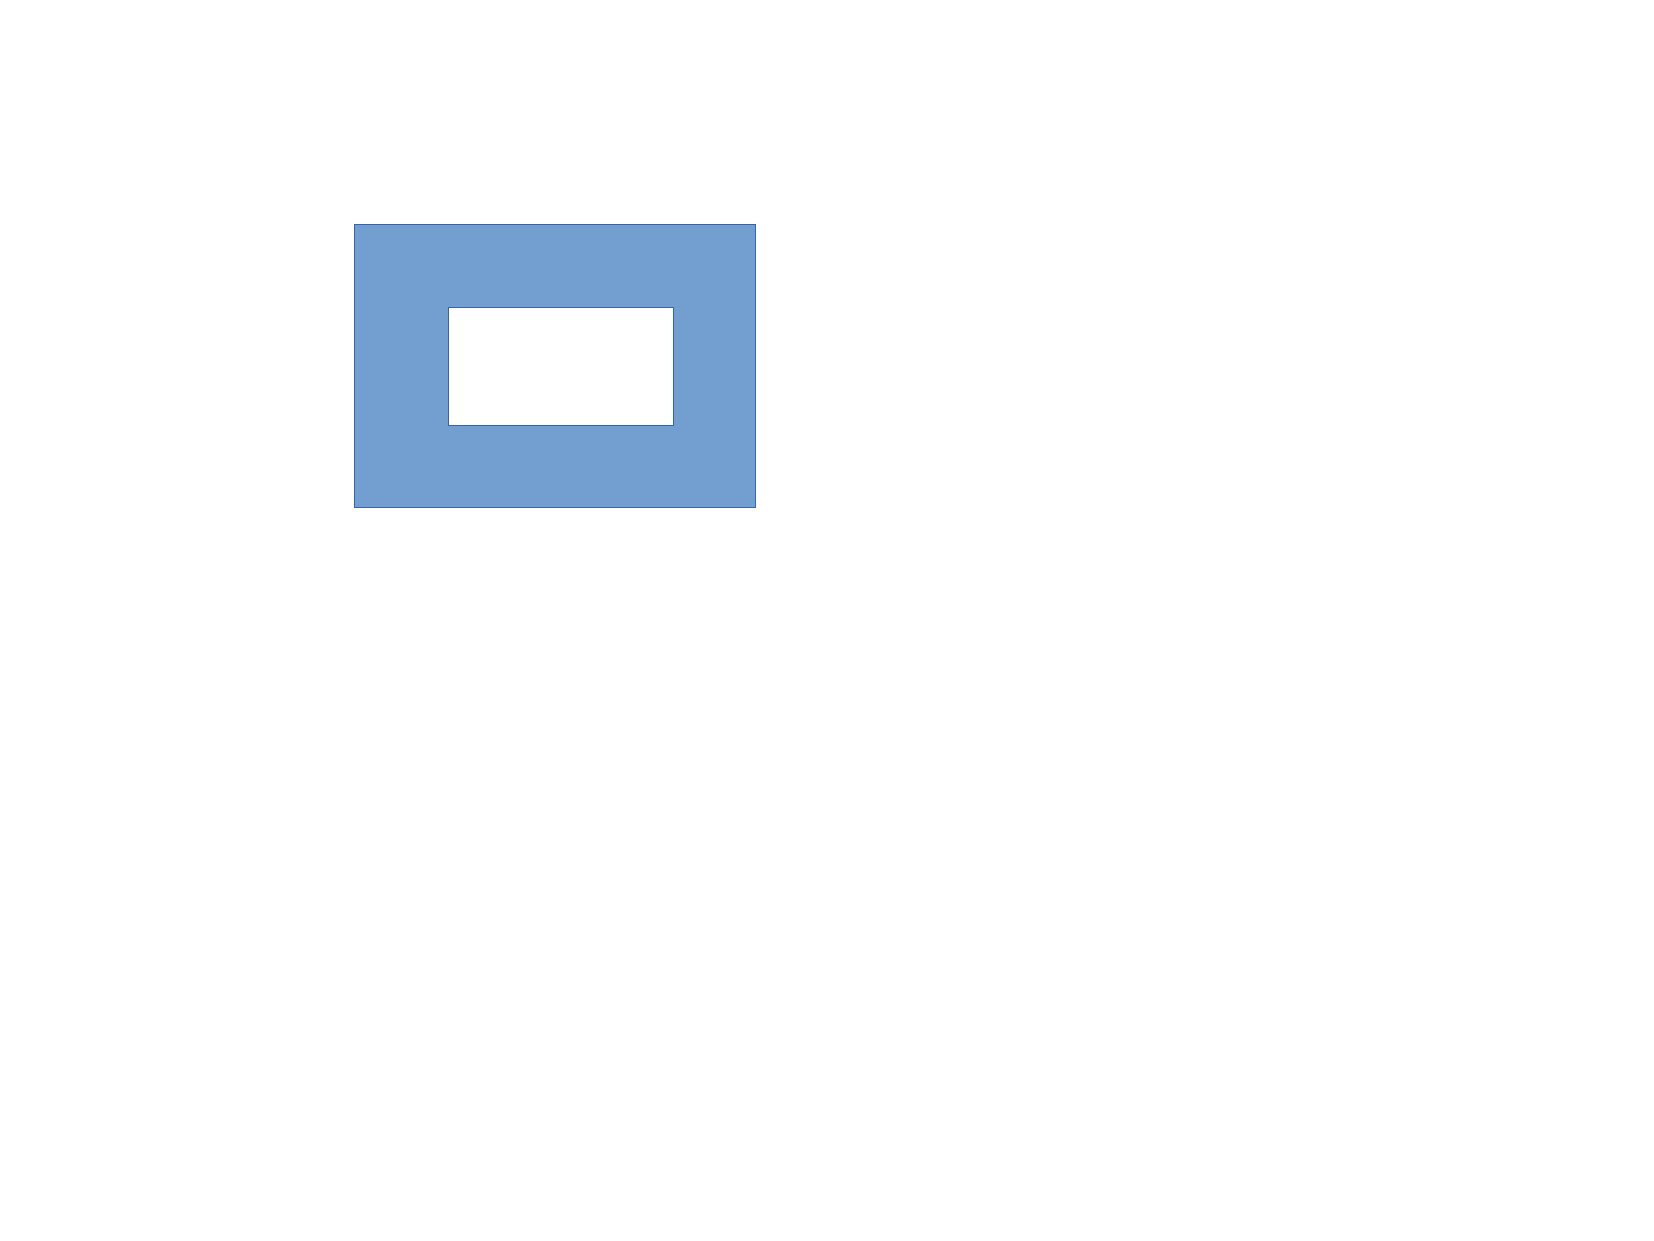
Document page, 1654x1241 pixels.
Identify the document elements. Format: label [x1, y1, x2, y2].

text_box [354, 224, 756, 508]
